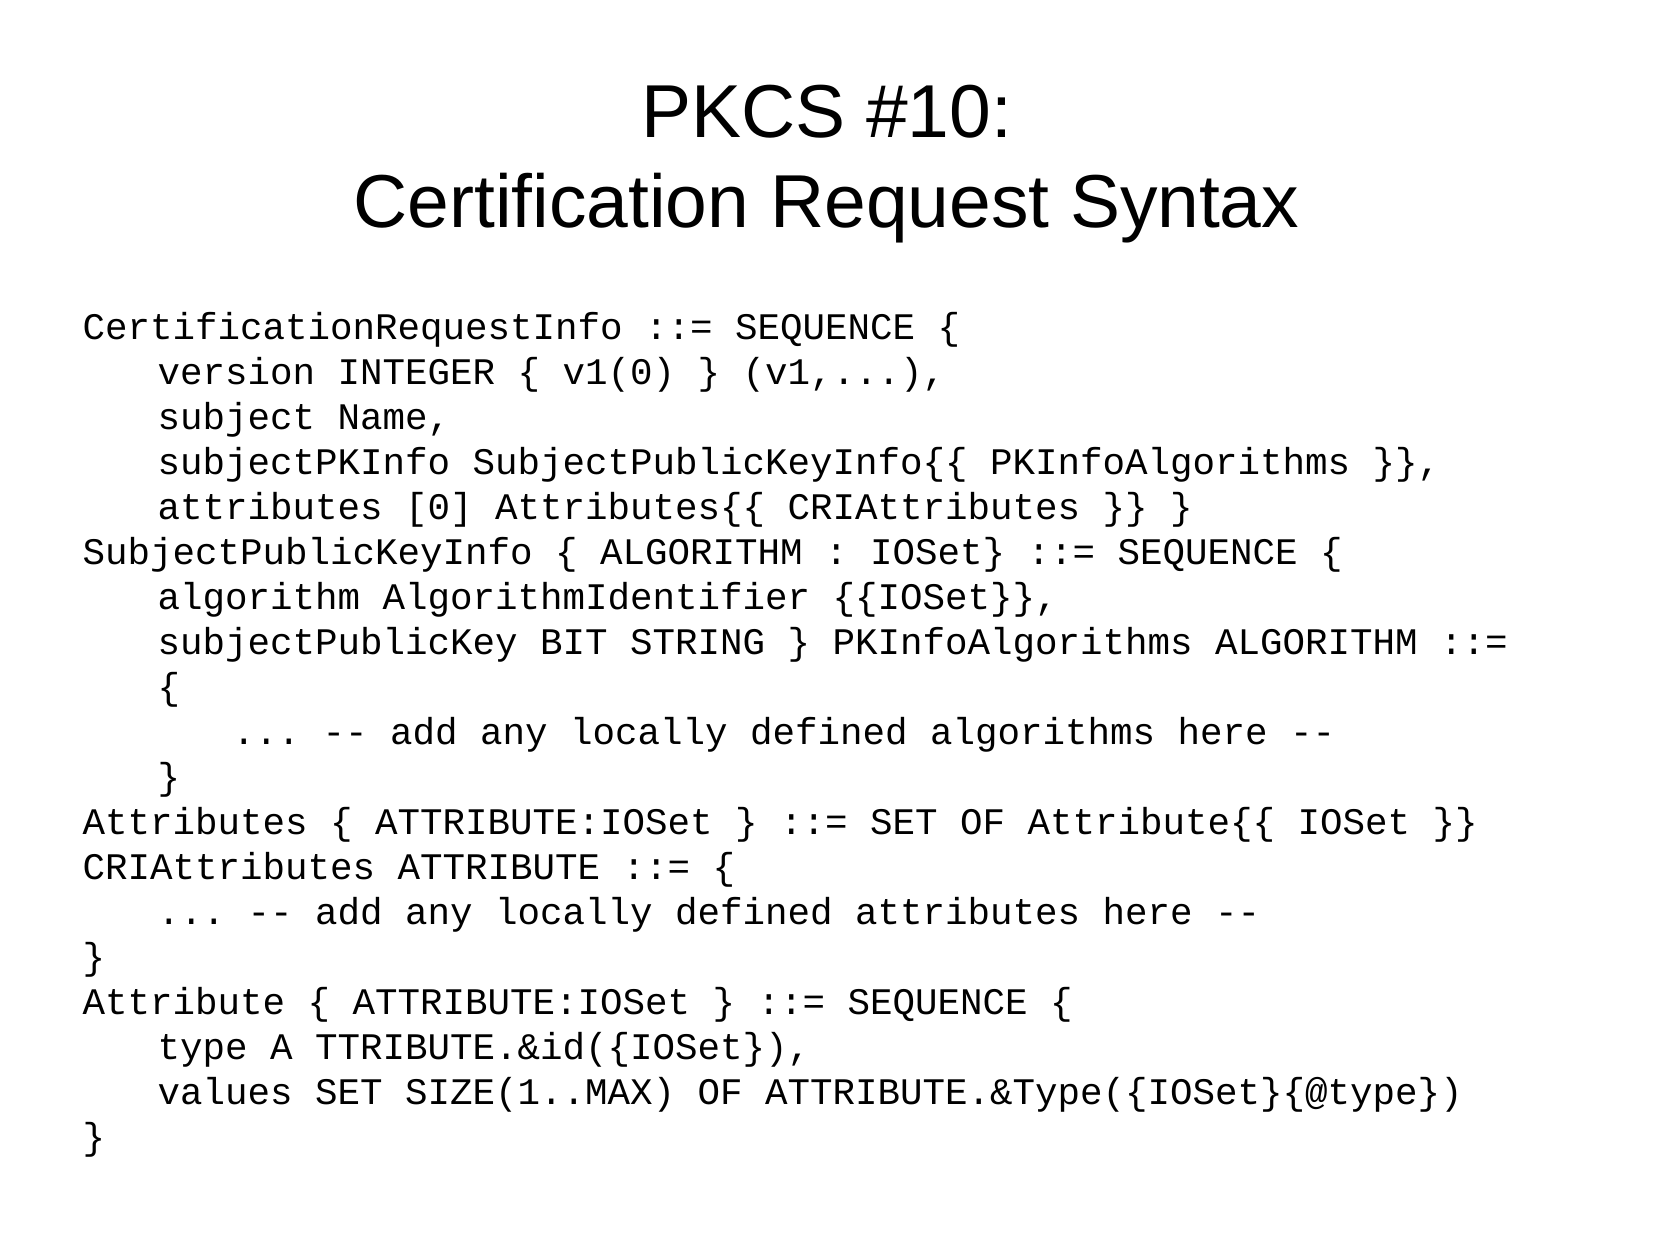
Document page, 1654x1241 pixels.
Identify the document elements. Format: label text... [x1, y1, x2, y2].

title PKCS #10: Certification Request Syntax [82, 49, 1571, 257]
subtitle CertificationRequestInfo ::= SEQUENCE { version INTEGER { v1(0) } (v1,...), subject Name, subjectPKInfo SubjectPublicKeyInfo{{ PKInfoAlgorithms }}, attributes [0] Attributes{{ CRIAttributes }} } SubjectPublicKeyInfo { ALGORITHM : IOSet} ::= SEQUENCE { algorithm AlgorithmIdentifier {{IOSet}}, subjectPublicKey BIT STRING } PKInfoAlgorithms ALGORITHM ::= { ... -- add any locally defined algorithms here -- } Attributes { ATTRIBUTE:IOSet } ::= SET OF Attribute{{ IOSet }} CRIAttributes ATTRIBUTE ::= { ... -- add any locally defined attributes here -- } Attribute { ATTRIBUTE:IOSet } ::= SEQUENCE { type A TTRIBUTE.&id({IOSet}), values SET SIZE(1..MAX) OF ATTRIBUTE.&Type({IOSet}{@type}) } [82, 302, 1571, 1111]
